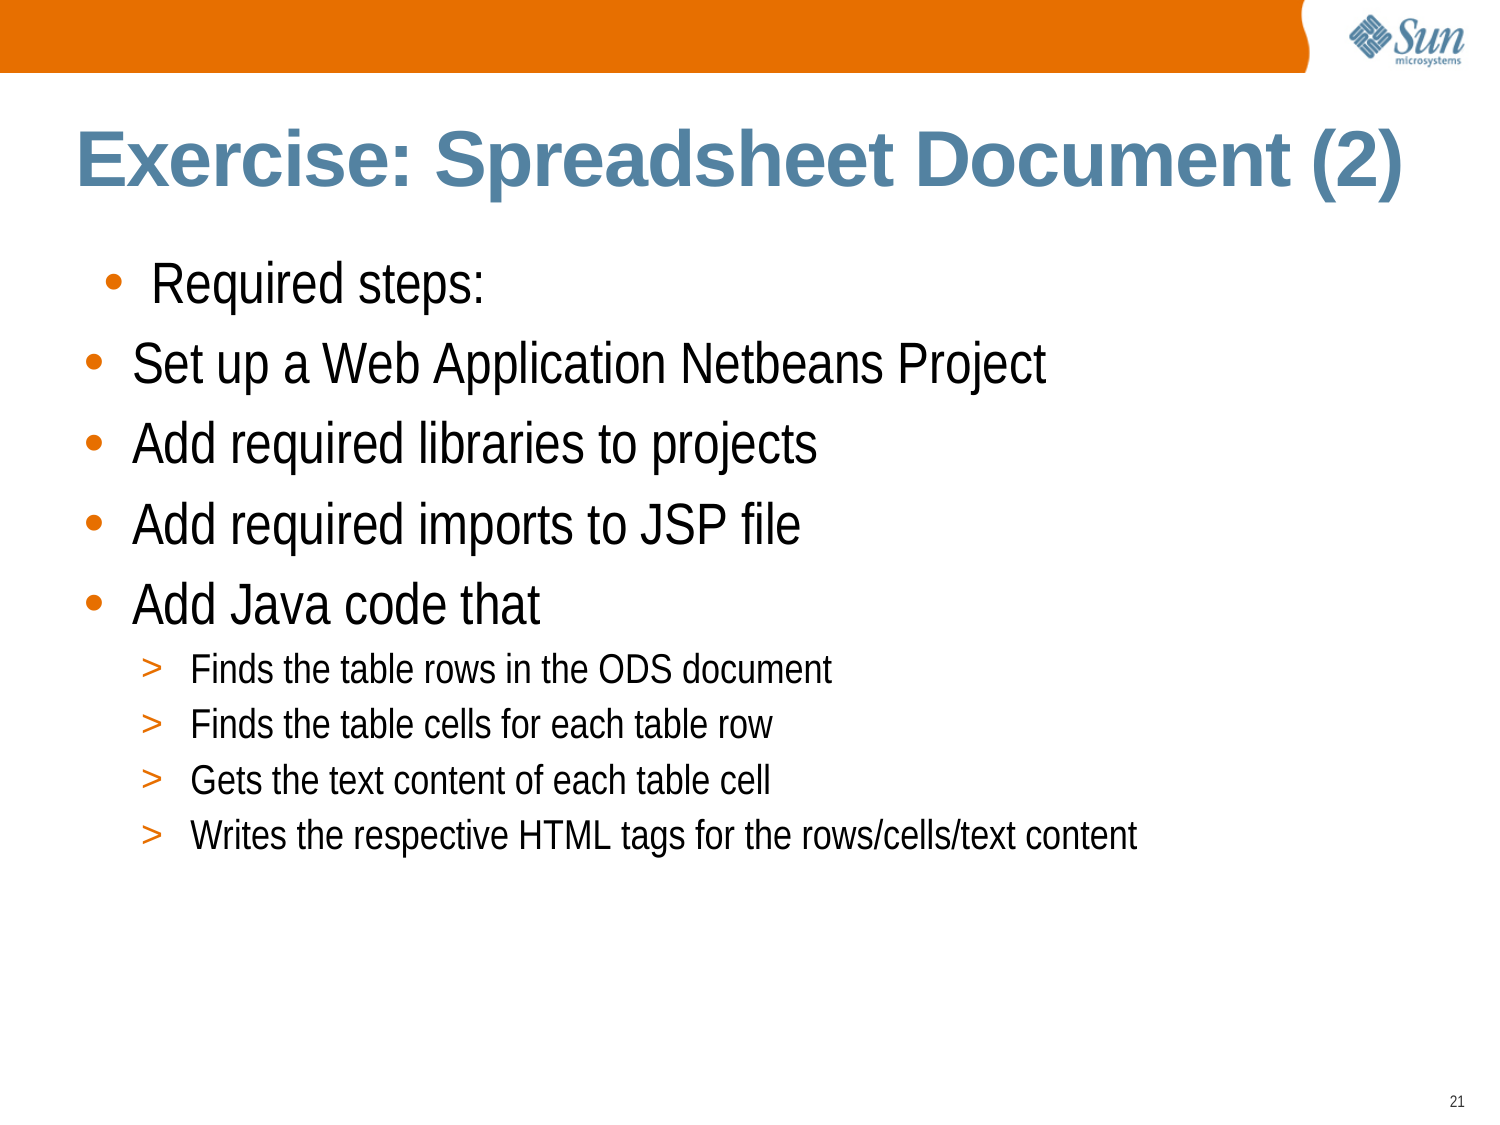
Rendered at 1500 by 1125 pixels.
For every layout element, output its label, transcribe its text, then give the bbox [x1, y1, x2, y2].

title Exercise: Spreadsheet Document (2) [75, 123, 1437, 227]
picture [0, 0, 1500, 73]
list Required steps: Set up a Web Application Netbeans Project Add required libraries to projects Add required imports to JSP file Add Java code that Finds the table rows in the ODS document Finds the table cells for each table row Gets the text content of each table cell Writes the respective HTML tags for the rows/cells/text content [64, 258, 1401, 1062]
